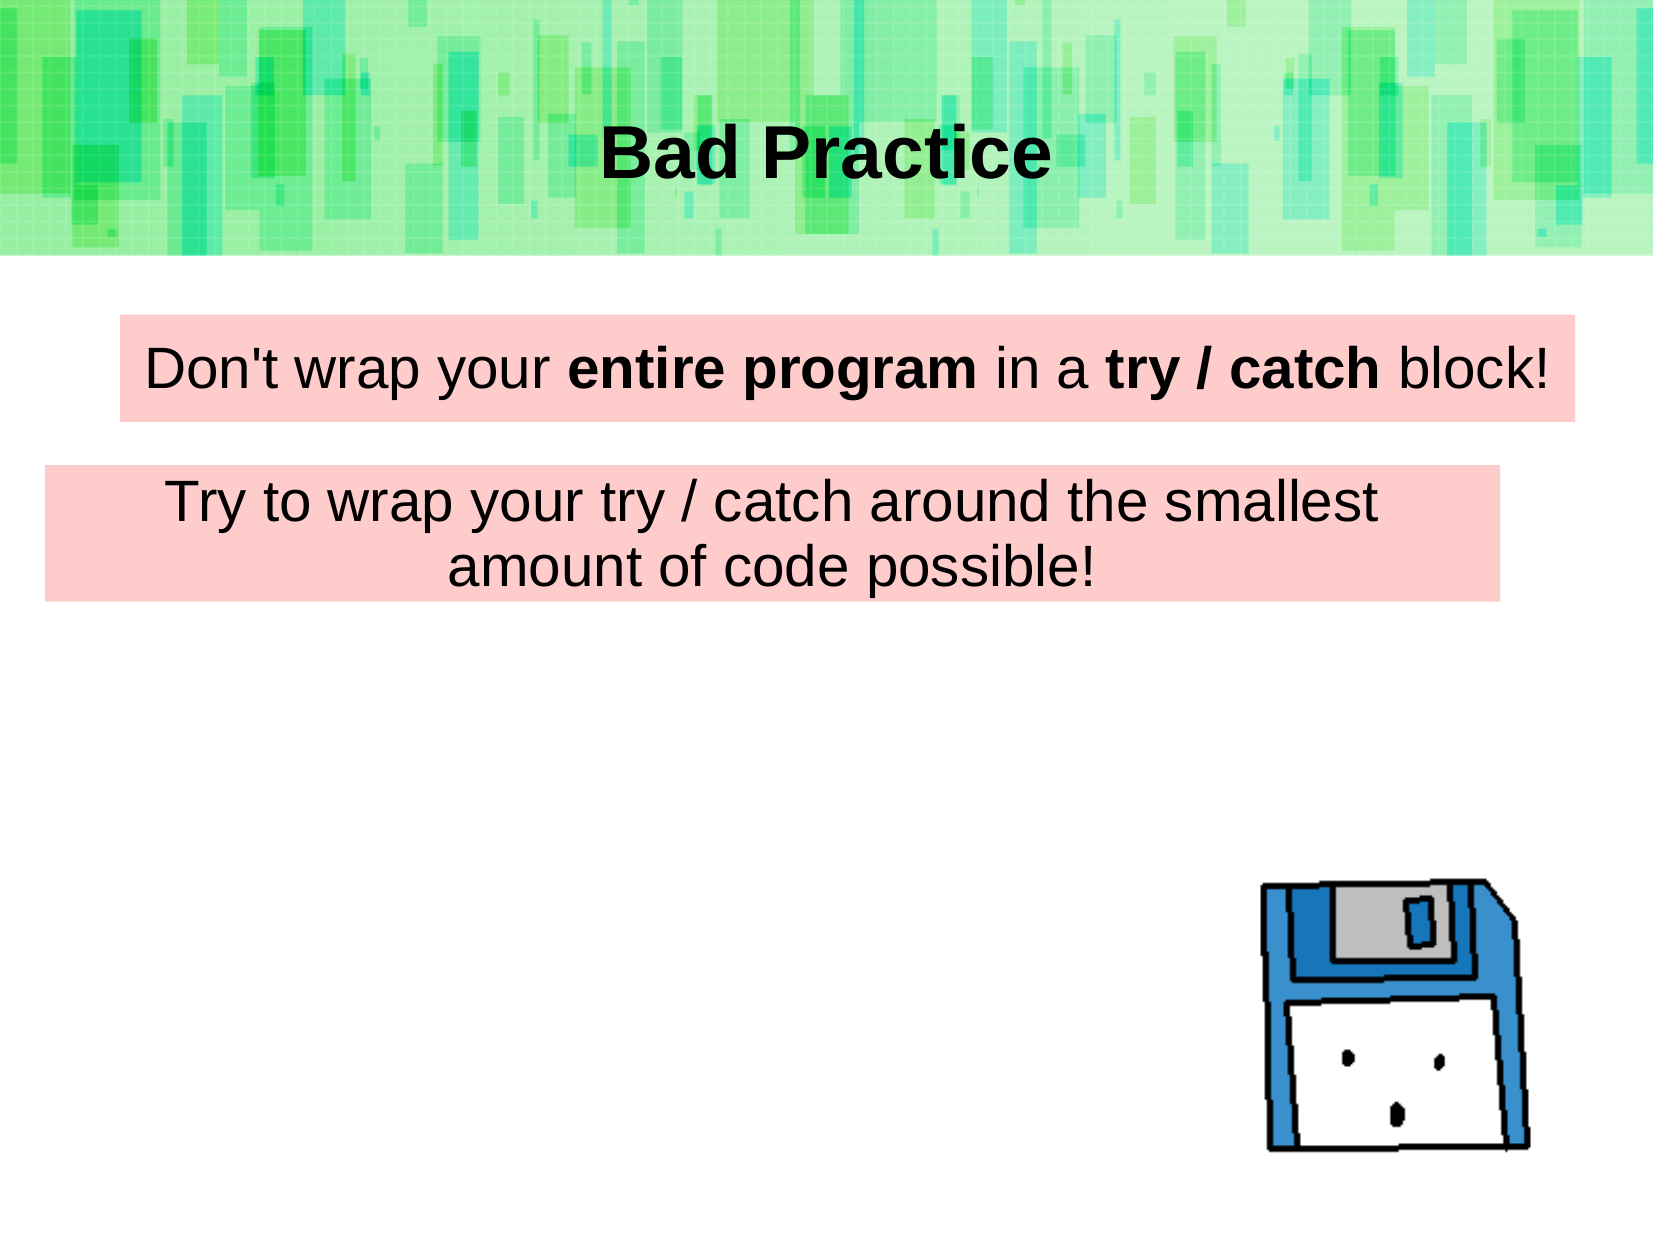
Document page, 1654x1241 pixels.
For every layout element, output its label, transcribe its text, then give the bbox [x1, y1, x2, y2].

picture [0, 0, 1654, 1241]
title Bad Practice [82, 49, 1571, 257]
text_box Try to wrap your try / catch around the smallest amount of code possible! [45, 465, 1501, 602]
text_box Don't wrap your entire program in a try / catch block! [120, 314, 1576, 422]
